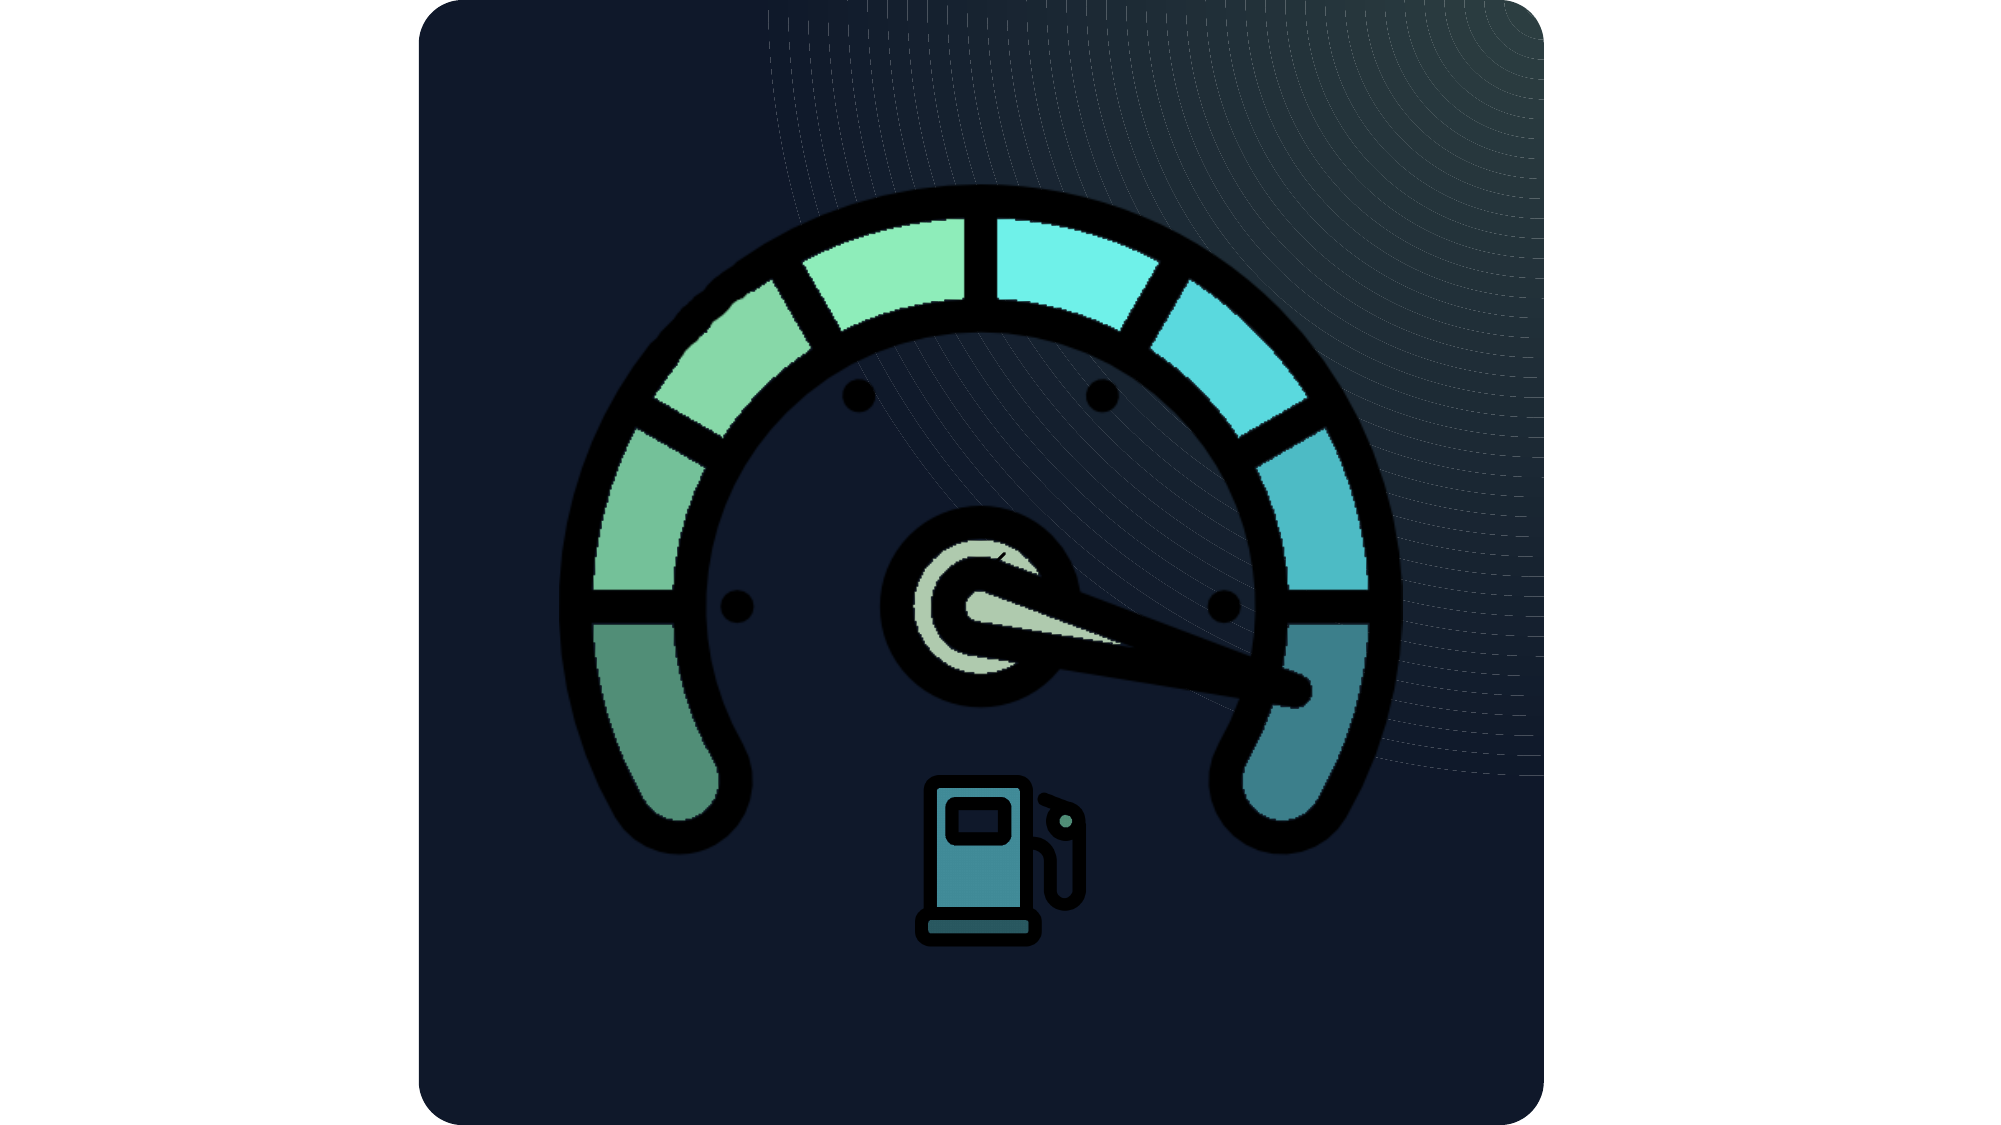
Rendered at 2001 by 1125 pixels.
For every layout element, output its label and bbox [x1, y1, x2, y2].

picture [559, 122, 1403, 966]
text_box [418, 0, 1544, 1125]
